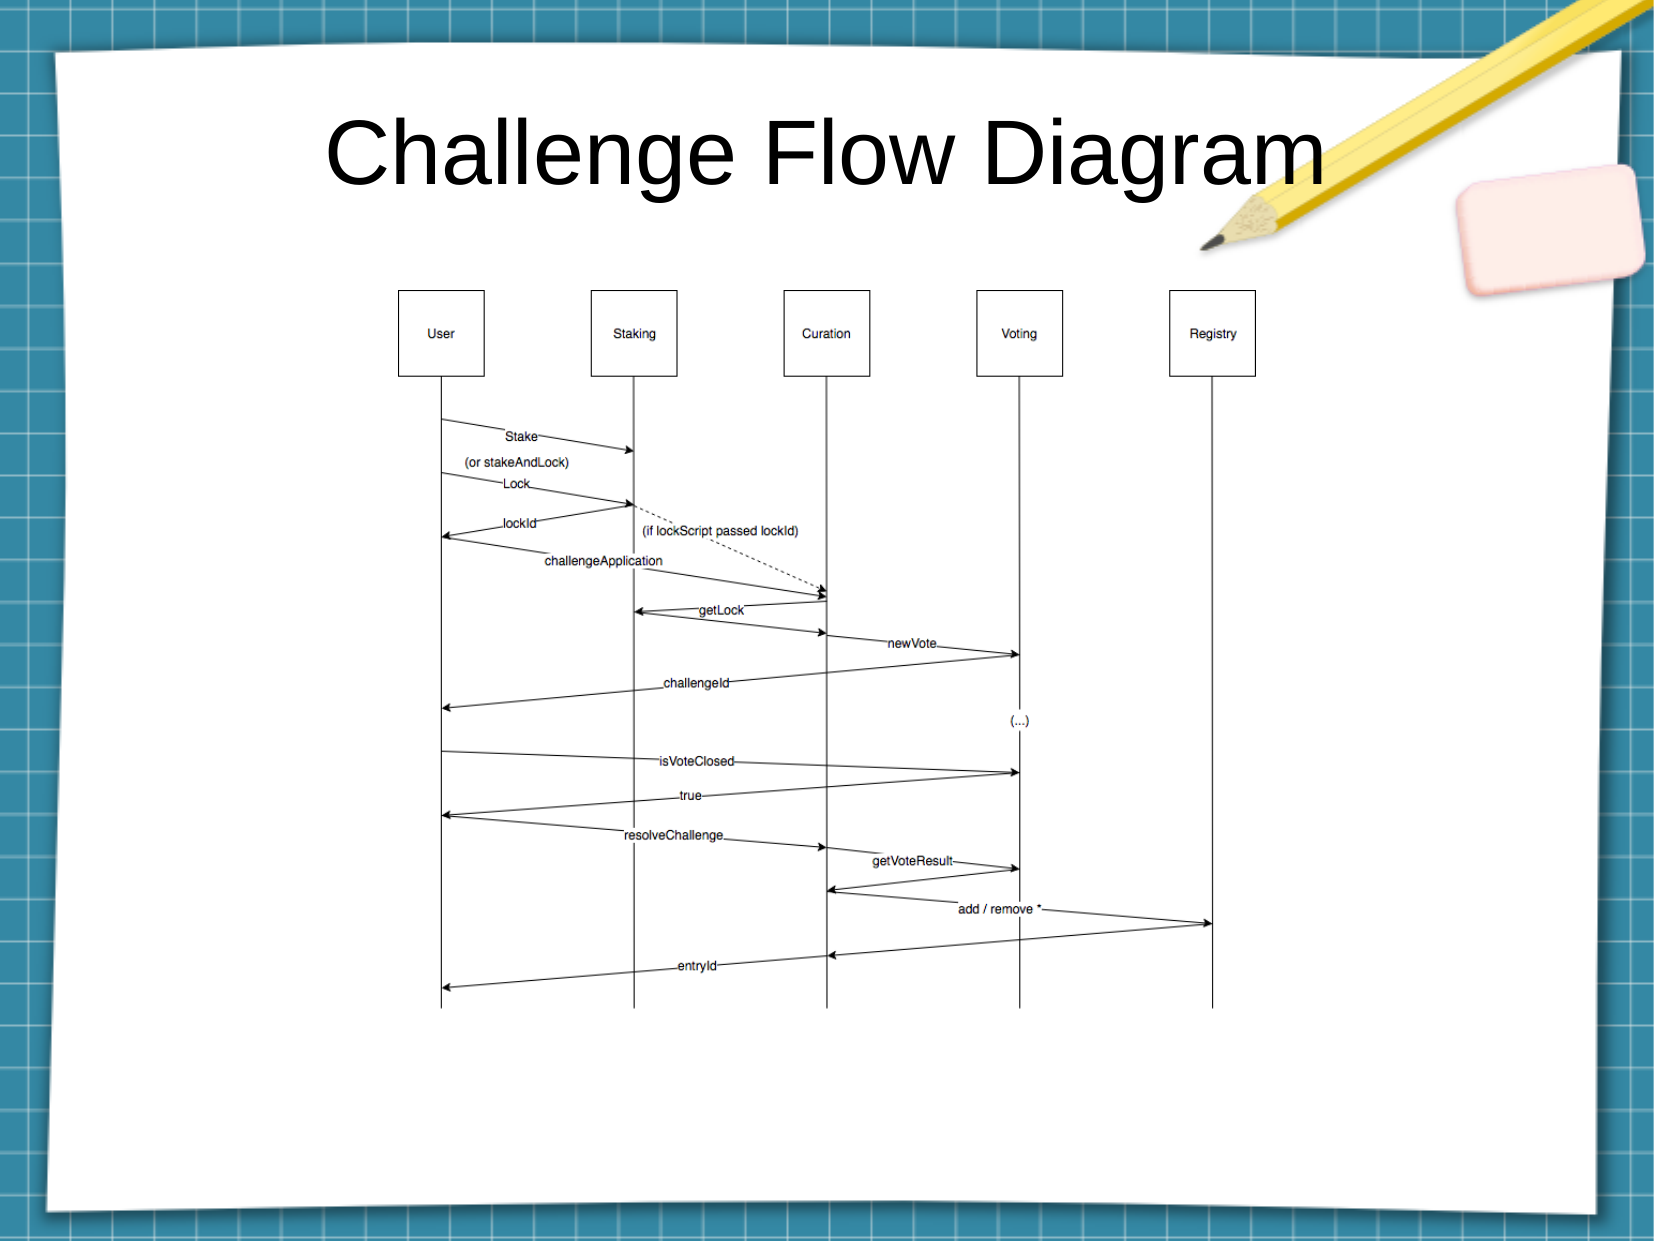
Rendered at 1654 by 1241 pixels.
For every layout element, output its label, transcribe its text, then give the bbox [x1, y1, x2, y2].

picture [0, 0, 1654, 1241]
title Challenge Flow Diagram [82, 49, 1571, 257]
